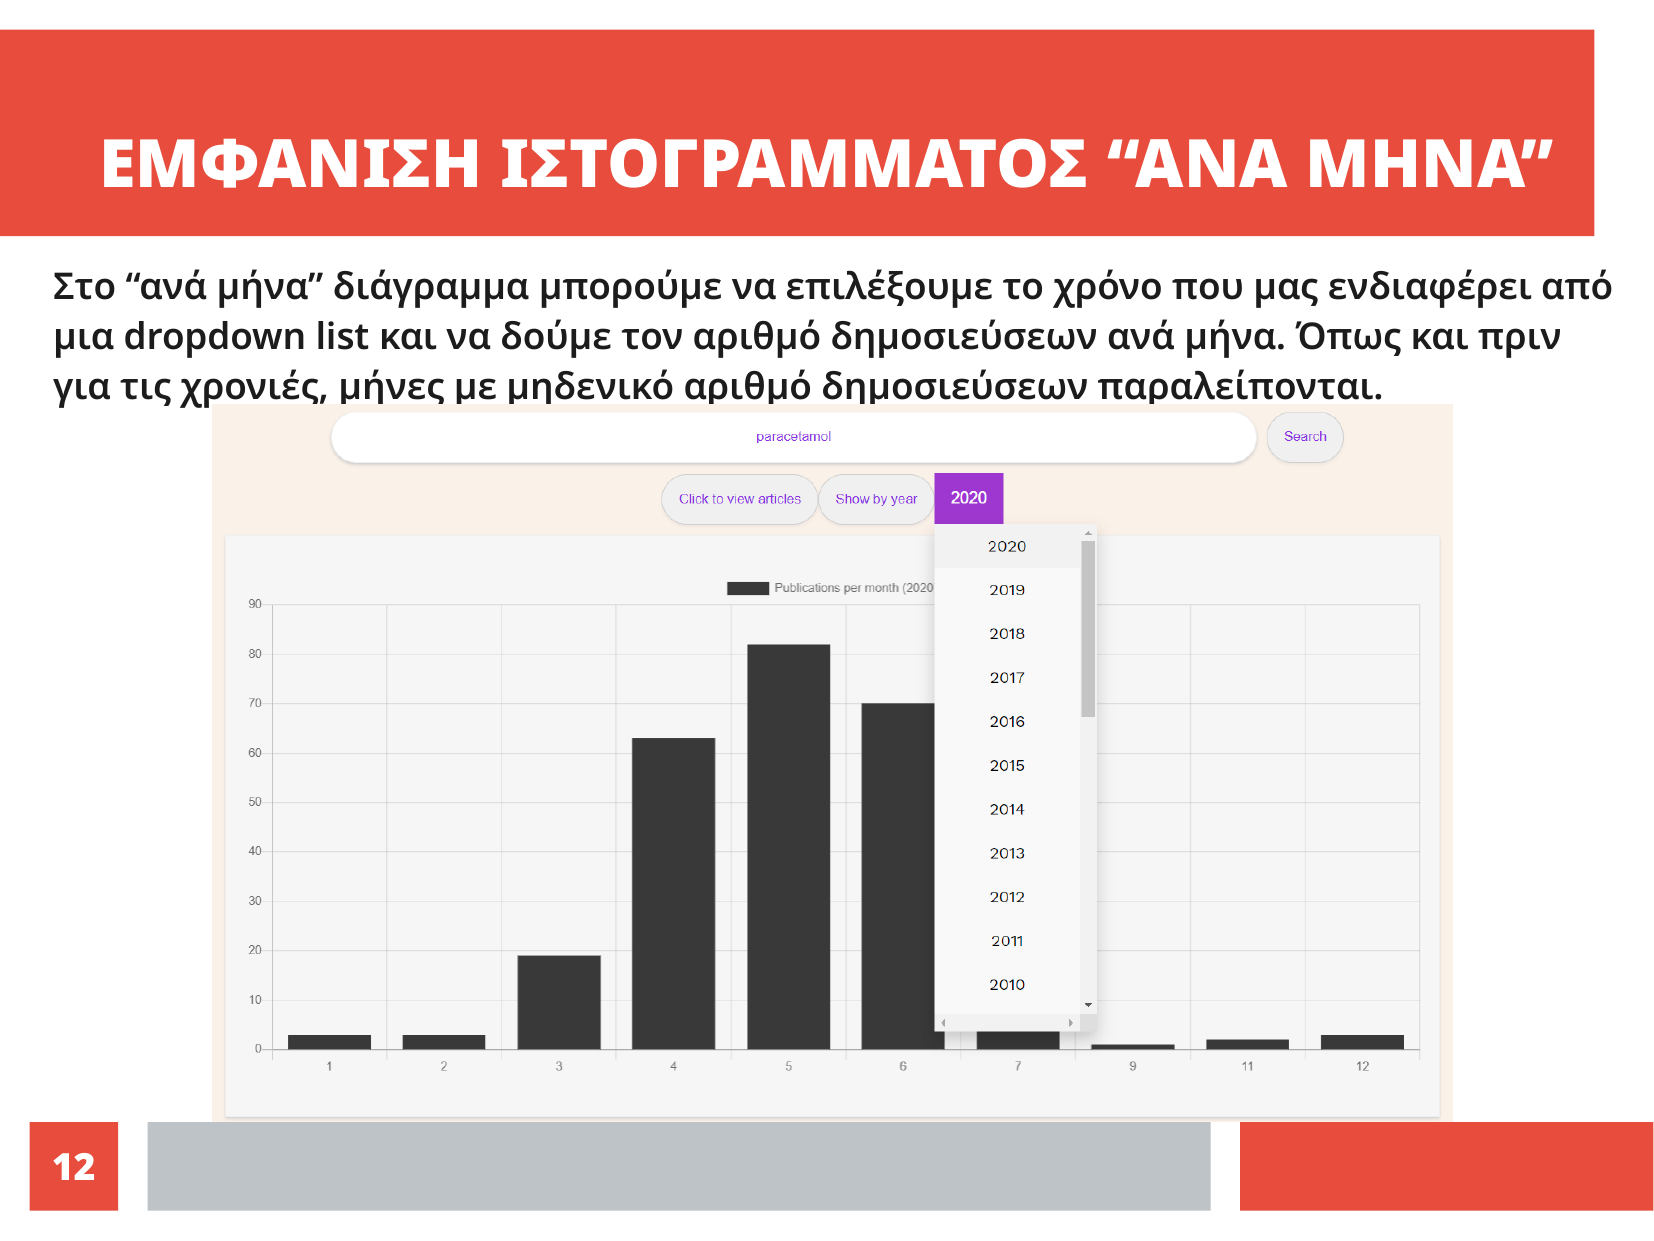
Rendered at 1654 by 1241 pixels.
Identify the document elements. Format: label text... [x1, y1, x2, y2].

title ΕΜΦΑΝΙΣΗ ΙΣΤΟΓΡΑΜΜΑΤΟΣ “ΑΝΑ ΜΗΝΑ” [59, 59, 1595, 207]
list Στο “ανά μήνα” διάγραμμα μπορούμε να επιλέξουμε το χρόνο που μας ενδιαφέρει από μια dropdown list και να δούμε τον αριθμό δημοσιεύσεων ανά μήνα. Όπως και πριν για τις χρονιές, μήνες με μηδενικό αριθμό δημοσιεύσεων παραλείπονται. [53, 259, 1619, 414]
picture [212, 404, 1453, 1123]
